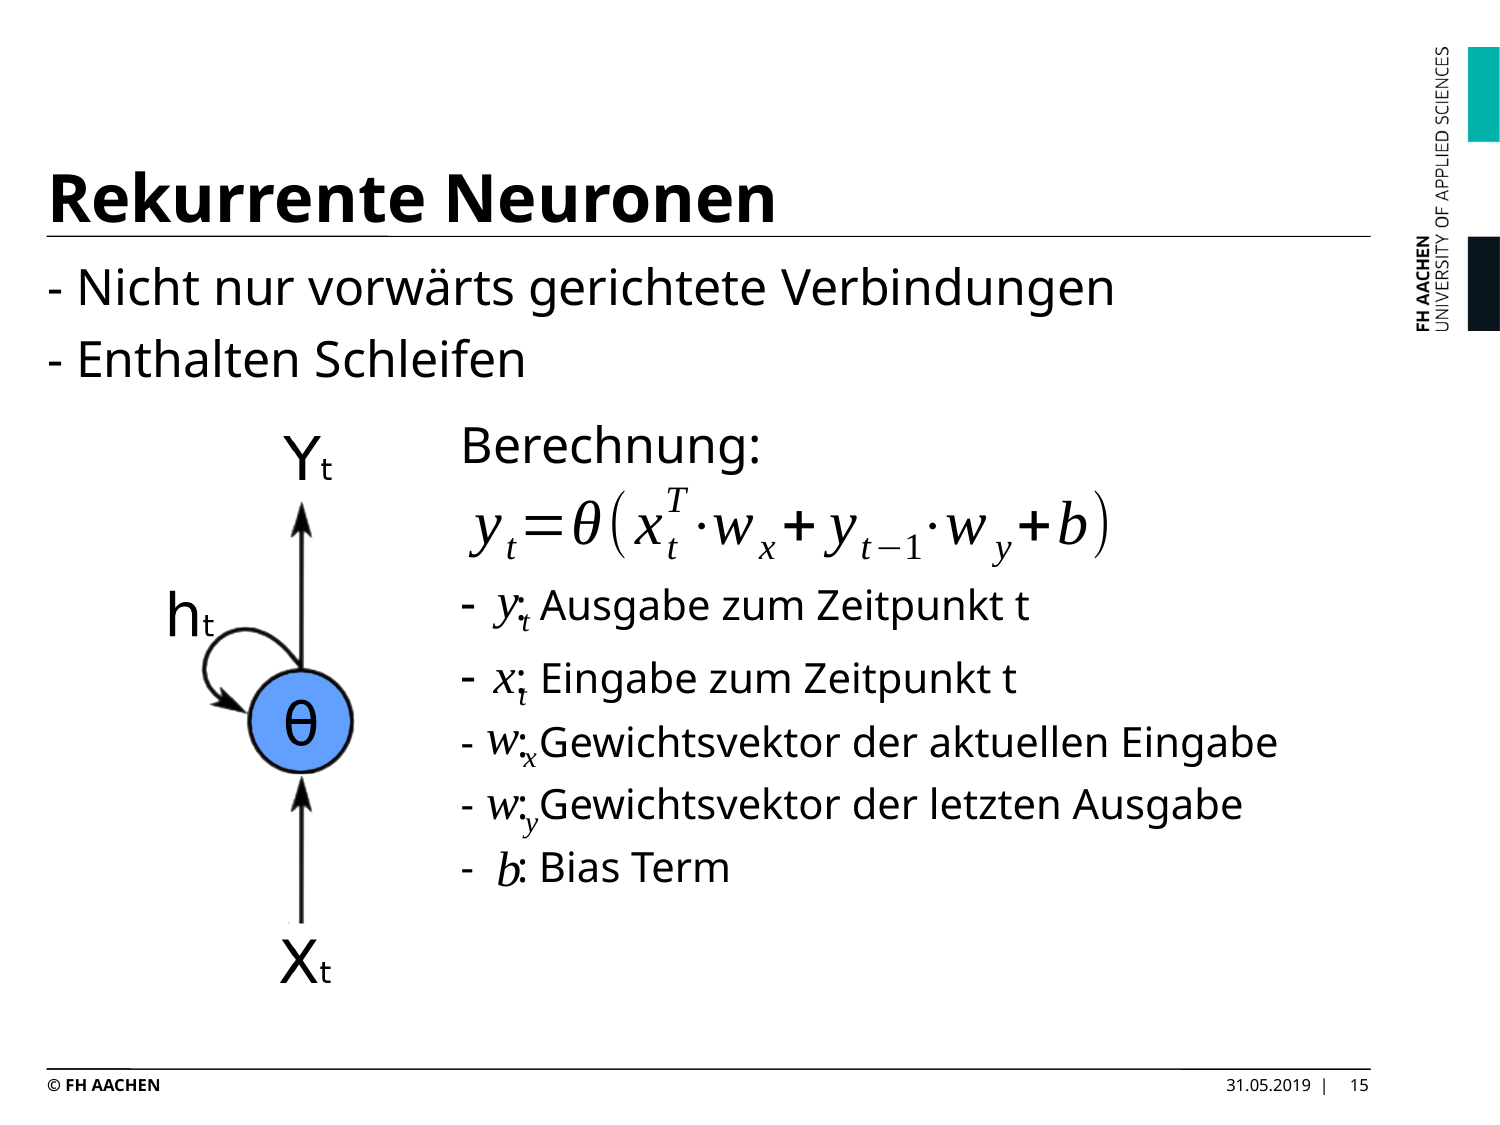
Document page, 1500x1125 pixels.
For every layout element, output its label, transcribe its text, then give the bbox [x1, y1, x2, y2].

picture [1404, 47, 1500, 331]
chart [478, 776, 546, 839]
chart [478, 649, 544, 774]
list Berechnung: - : Ausgabe zum Zeitpunkt t - : Eingabe zum Zeitpunkt t - : Gewichtsvektor der aktuellen Eingabe - : Gewichtsvektor der letzten Ausgabe - : Bias Term [460, 413, 1441, 1046]
list - Nicht nur vorwärts gerichtete Verbindungen - Enthalten Schleifen [47, 255, 1371, 414]
chart [460, 479, 1119, 567]
title Rekurrente Neuronen [47, 153, 1371, 237]
chart [490, 842, 529, 898]
picture [169, 436, 355, 983]
chart [484, 575, 539, 638]
